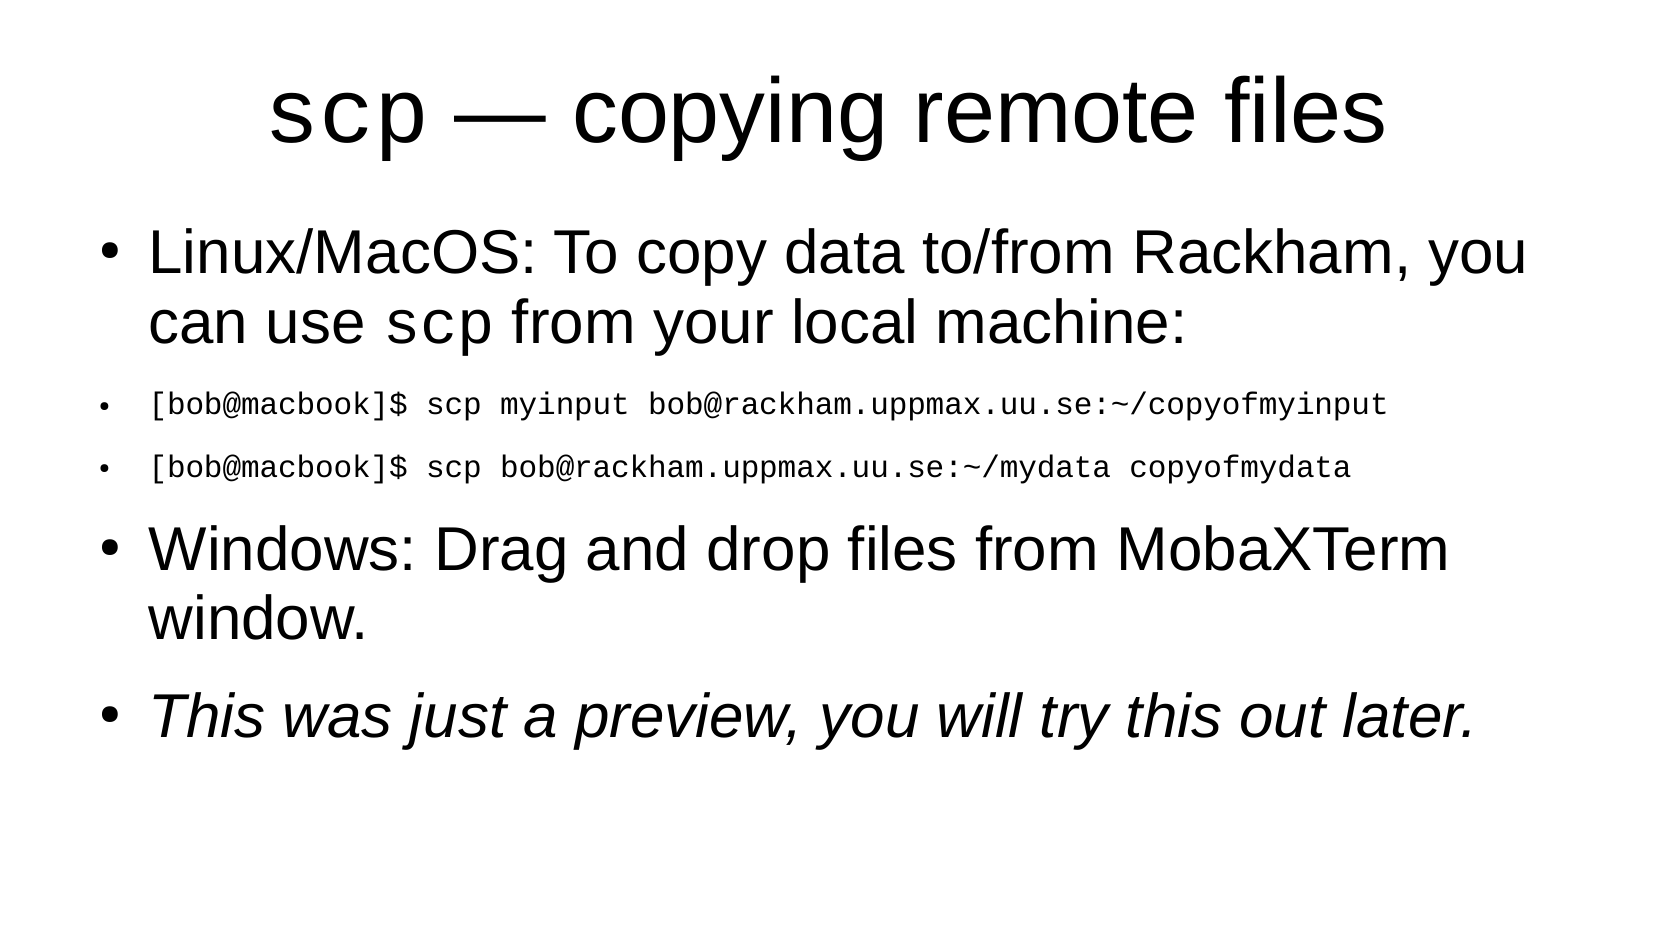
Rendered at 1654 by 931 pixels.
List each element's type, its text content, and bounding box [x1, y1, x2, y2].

title scp — copying remote files [82, 37, 1571, 193]
list Linux/MacOS: To copy data to/from Rackham, you can use scp from your local machine: [bob@macbook]$ scp myinput bob@rackham.uppmax.uu.se:~/copyofmyinput [bob@macbook]$ scp bob@rackham.uppmax.uu.se:~/mydata copyofmydata Windows: Drag and drop files from MobaXTerm window. This was just a preview, you will try this out later. [82, 217, 1571, 758]
